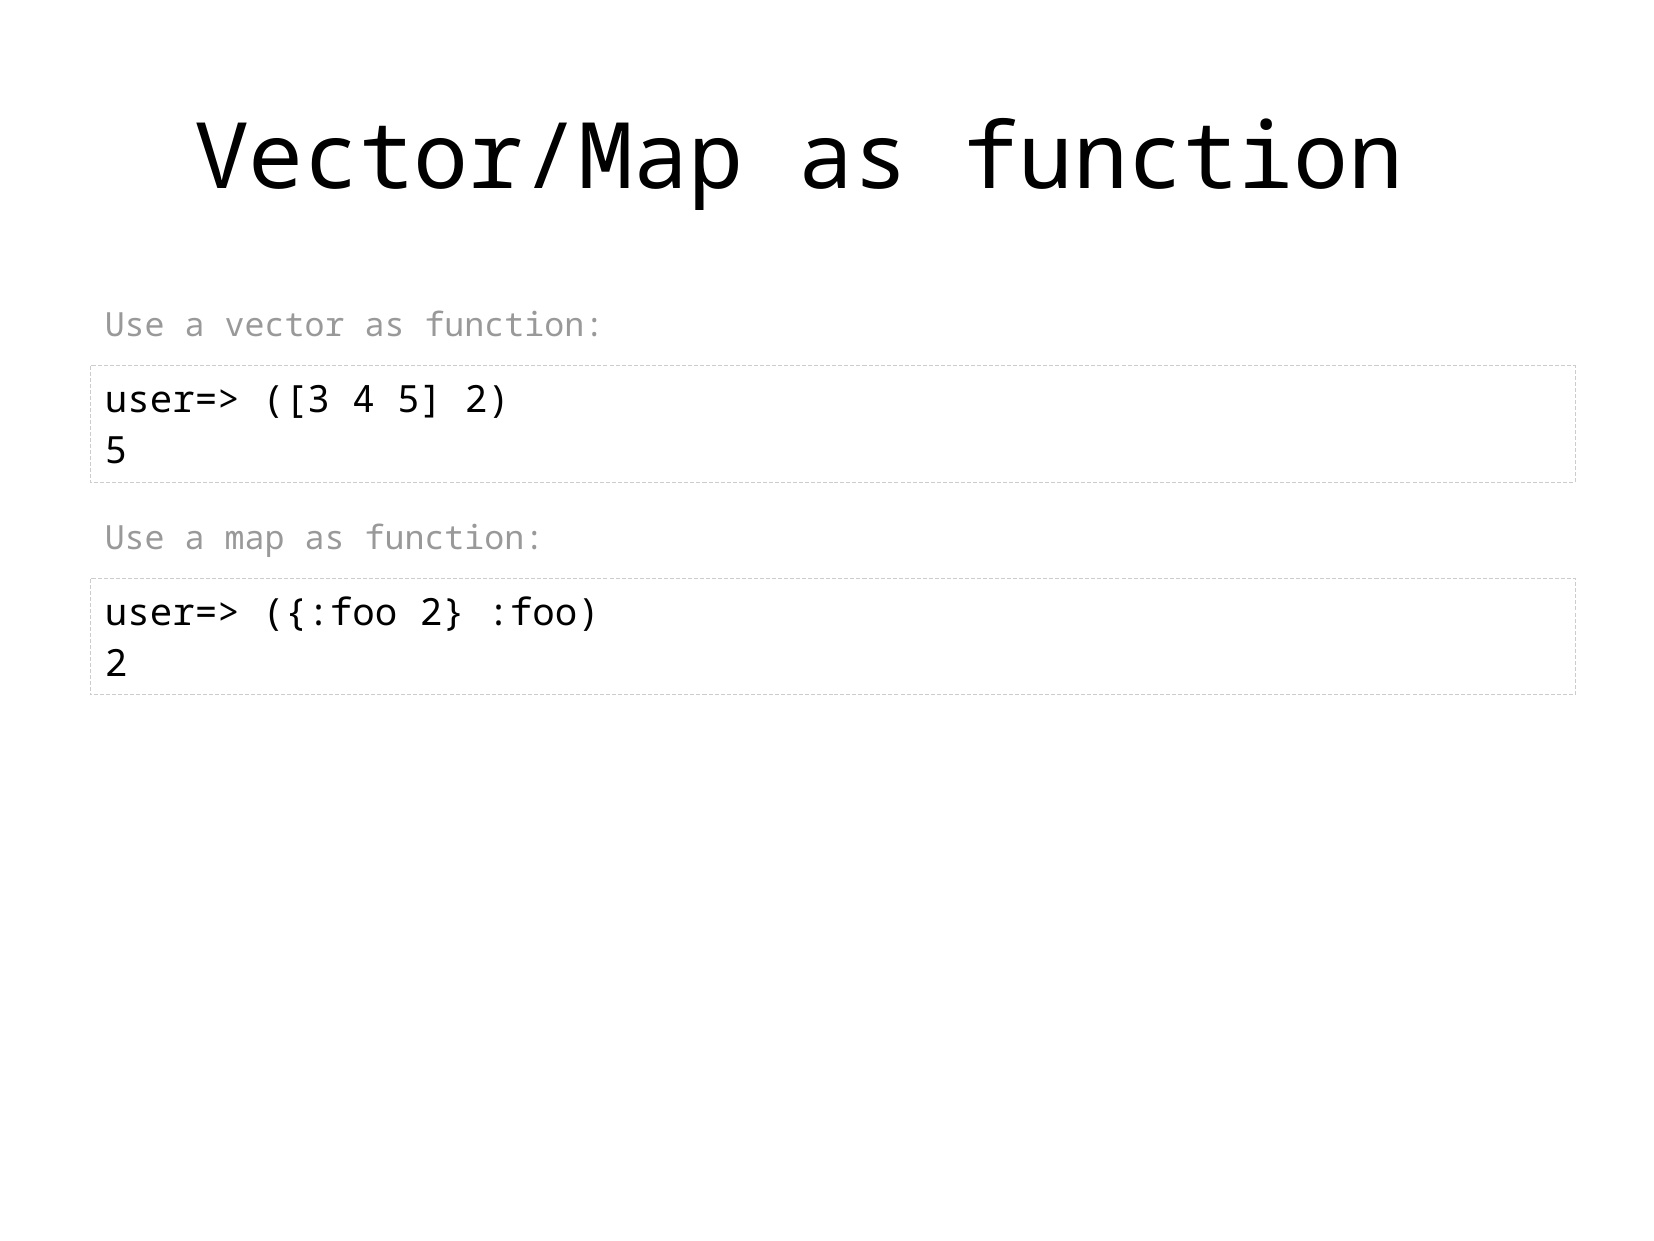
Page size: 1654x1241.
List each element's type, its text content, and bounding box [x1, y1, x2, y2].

text_box user=> ([3 4 5] 2) 5 [90, 365, 1576, 456]
text_box Use a map as function: [90, 506, 1306, 555]
title Vector/Map as function [82, 49, 1571, 257]
text_box user=> ({:foo 2} :foo) 2 [90, 578, 1576, 668]
text_box Use a vector as function: [90, 293, 1306, 342]
